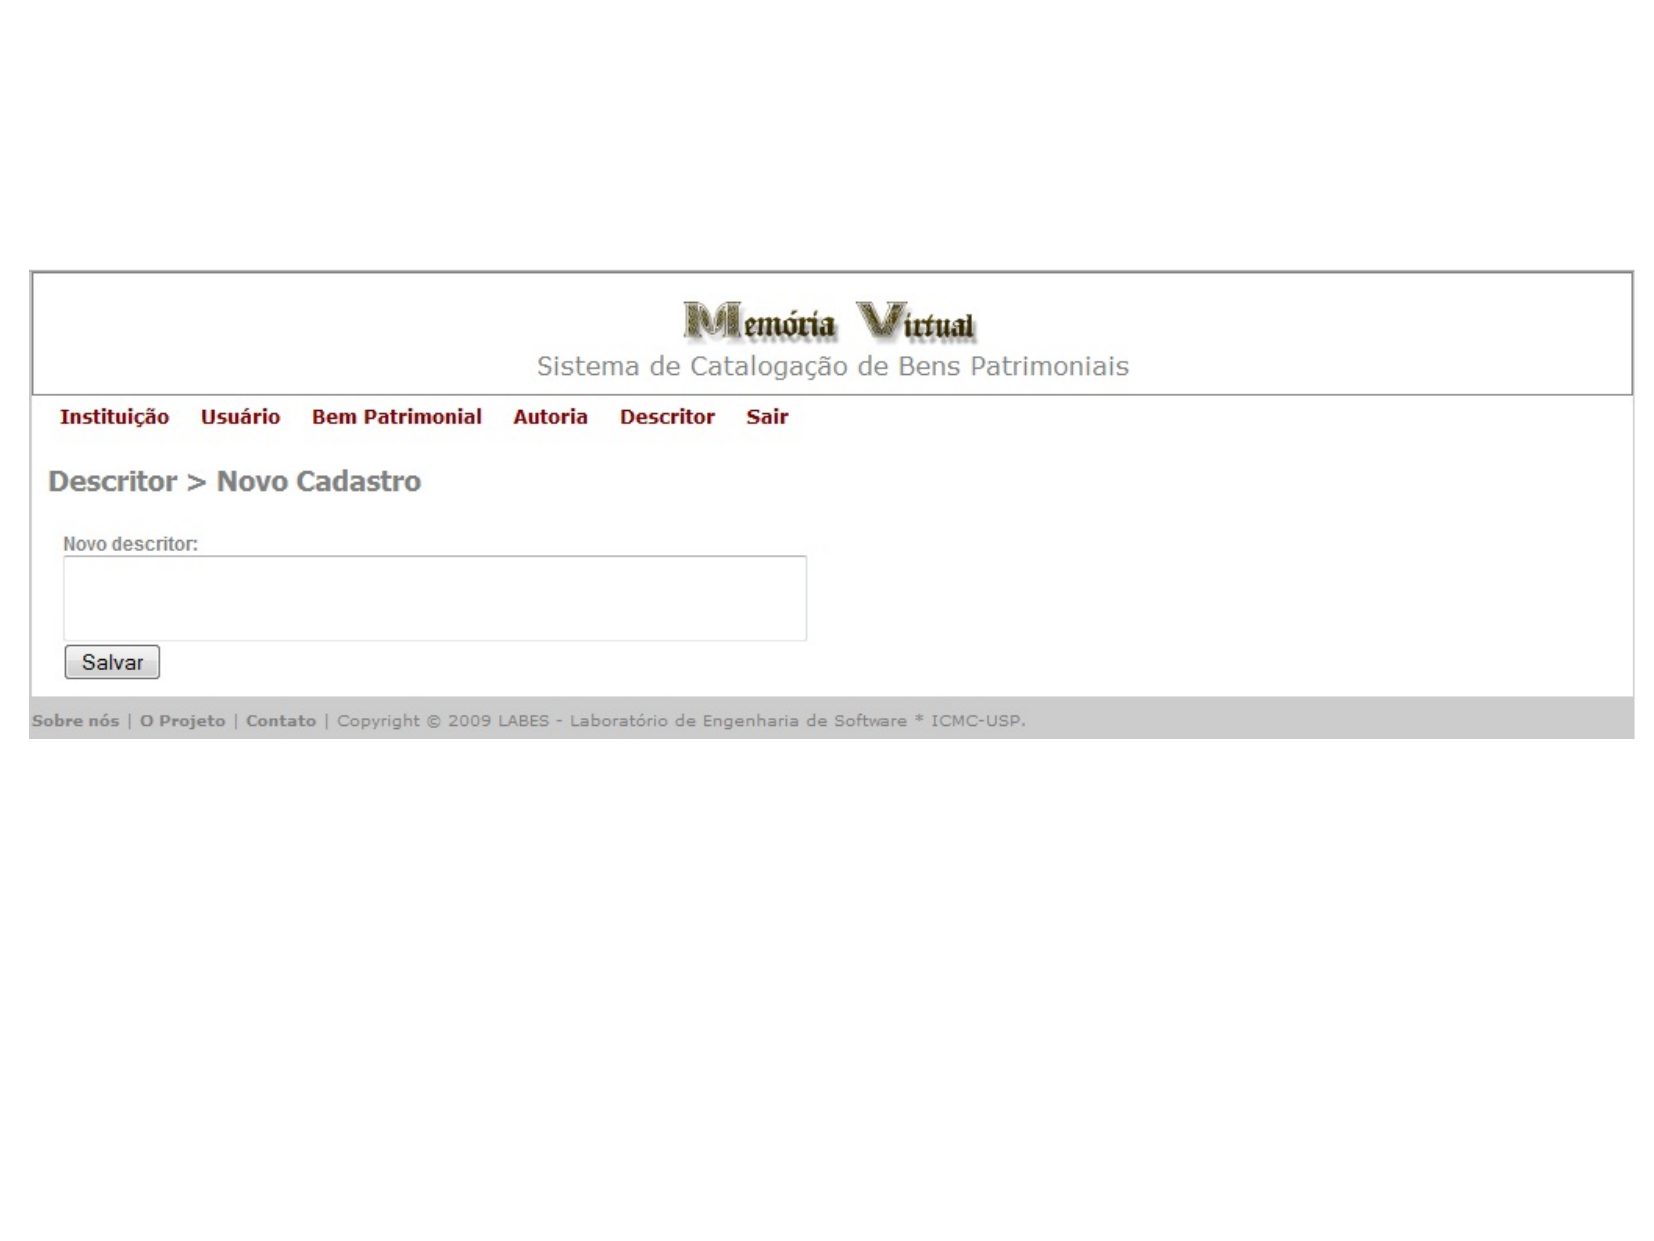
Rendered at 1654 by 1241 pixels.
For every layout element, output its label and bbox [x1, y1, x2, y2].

picture [29, 269, 1638, 739]
